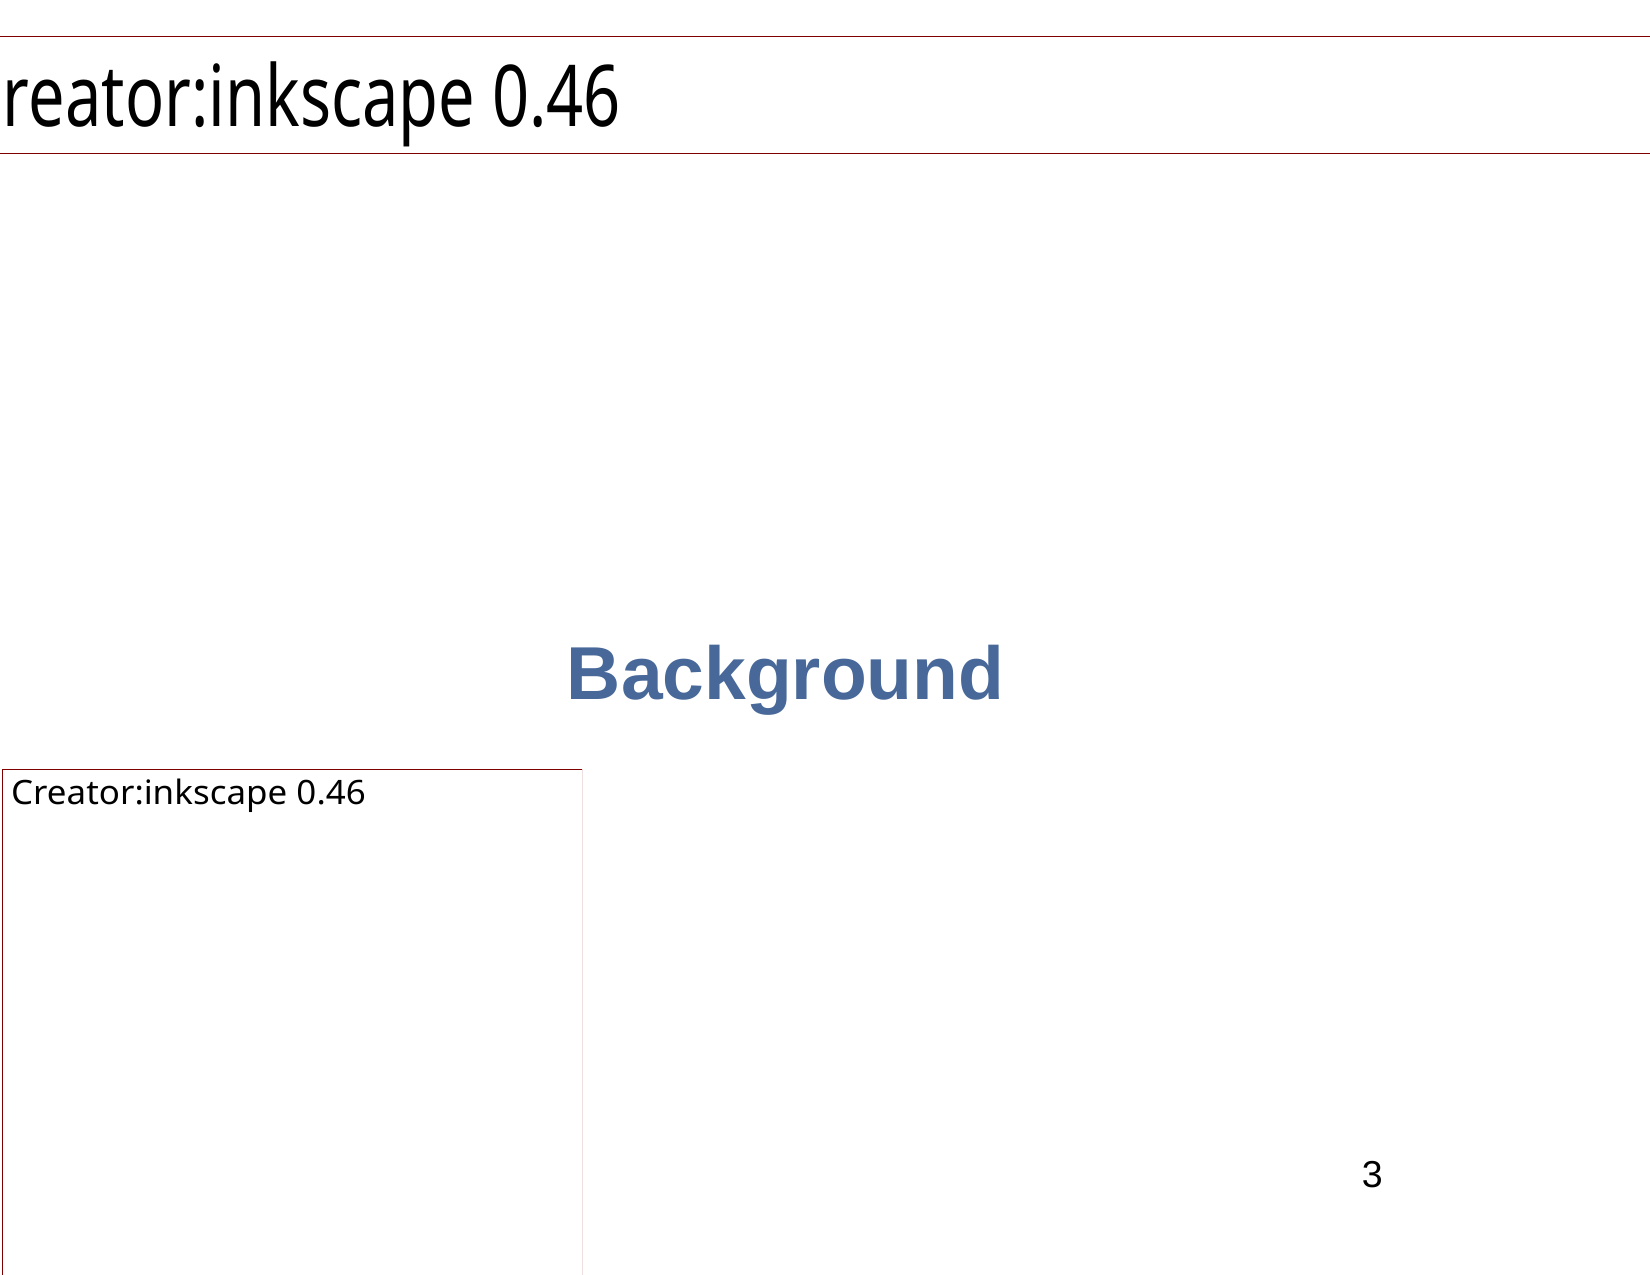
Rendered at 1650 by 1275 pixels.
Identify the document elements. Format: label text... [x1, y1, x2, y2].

title Background [95, 579, 1476, 774]
